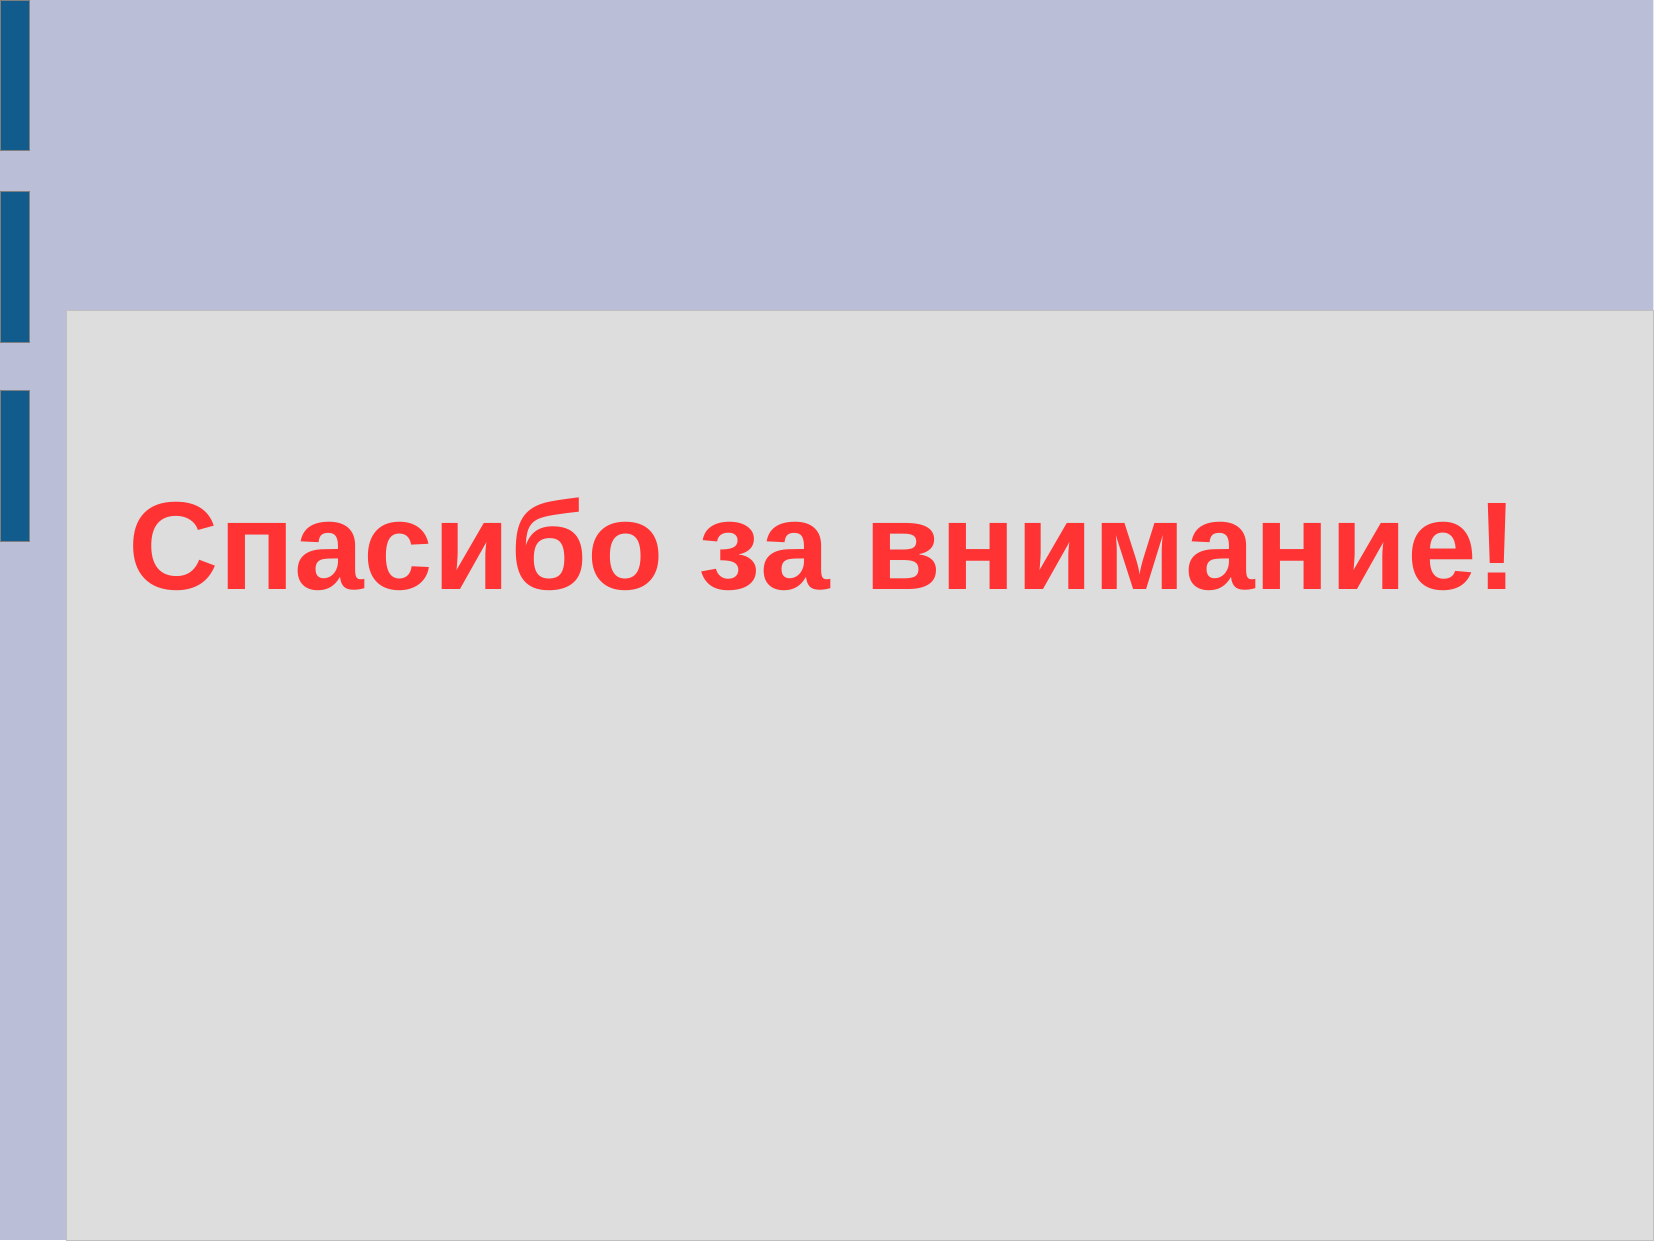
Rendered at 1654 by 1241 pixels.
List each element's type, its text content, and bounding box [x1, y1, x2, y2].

title Спасибо за внимание! [118, 442, 1531, 650]
